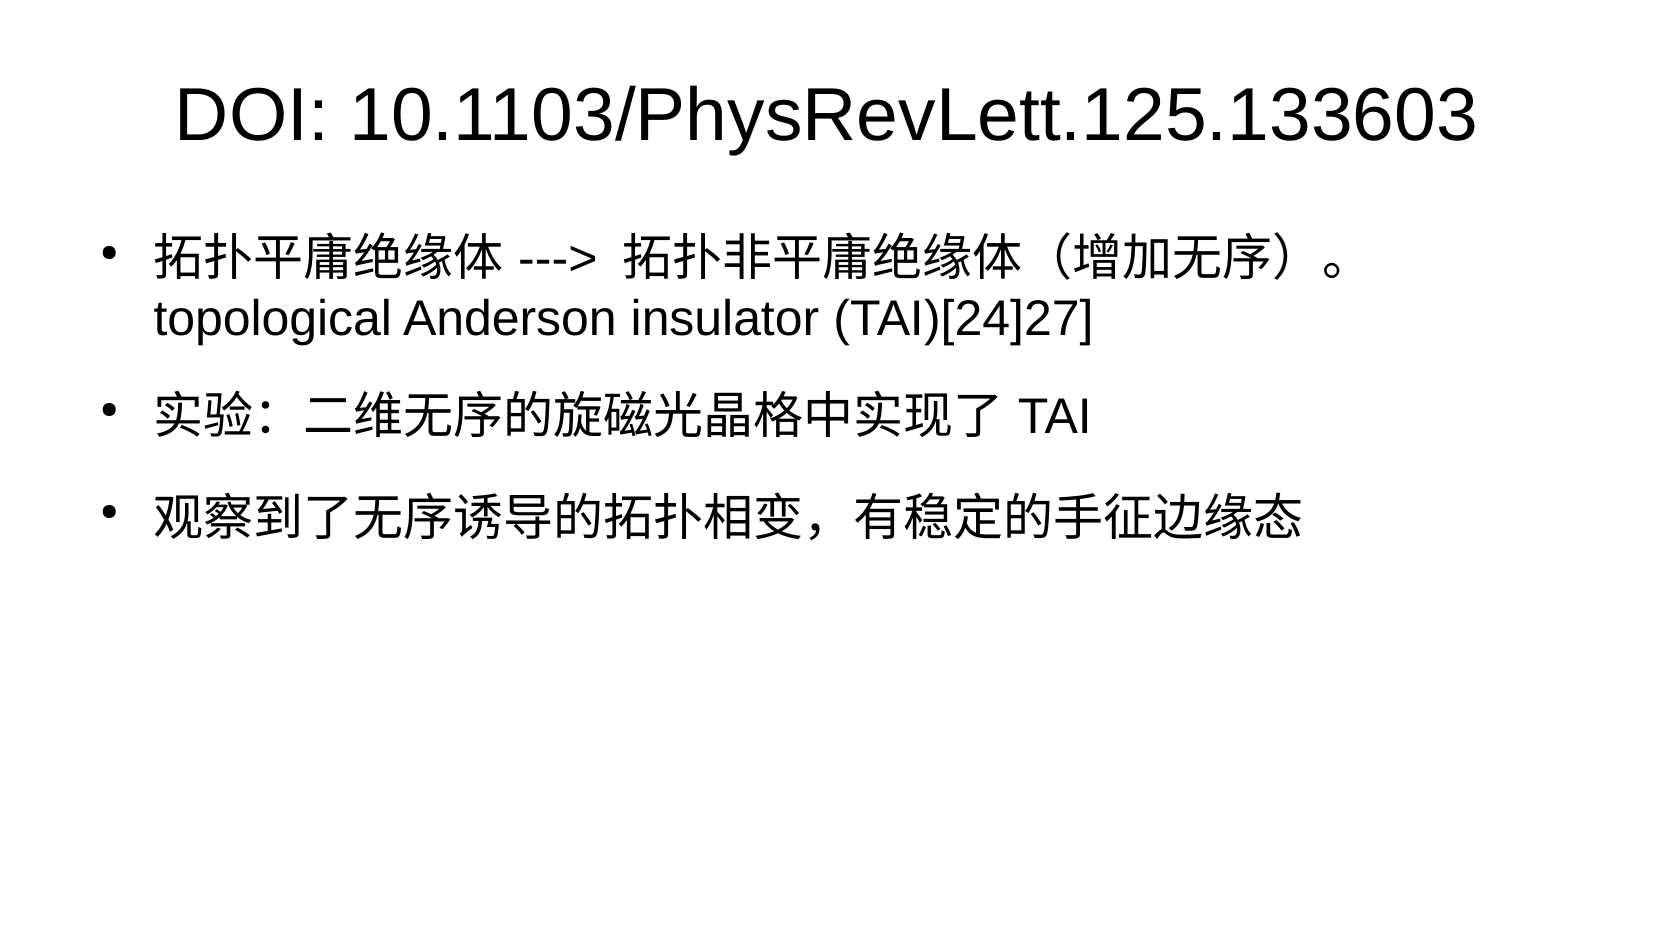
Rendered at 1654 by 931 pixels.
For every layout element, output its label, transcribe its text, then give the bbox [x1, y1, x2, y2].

title DOI: 10.1103/PhysRevLett.125.133603 [82, 37, 1571, 193]
list 拓扑平庸绝缘体---> 拓扑非平庸绝缘体（增加无序）。 topological Anderson insulator (TAI)[24]27] 实验：二维无序的旋磁光晶格中实现了TAI 观察到了无序诱导的拓扑相变，有稳定的手征边缘态 [82, 217, 1571, 758]
